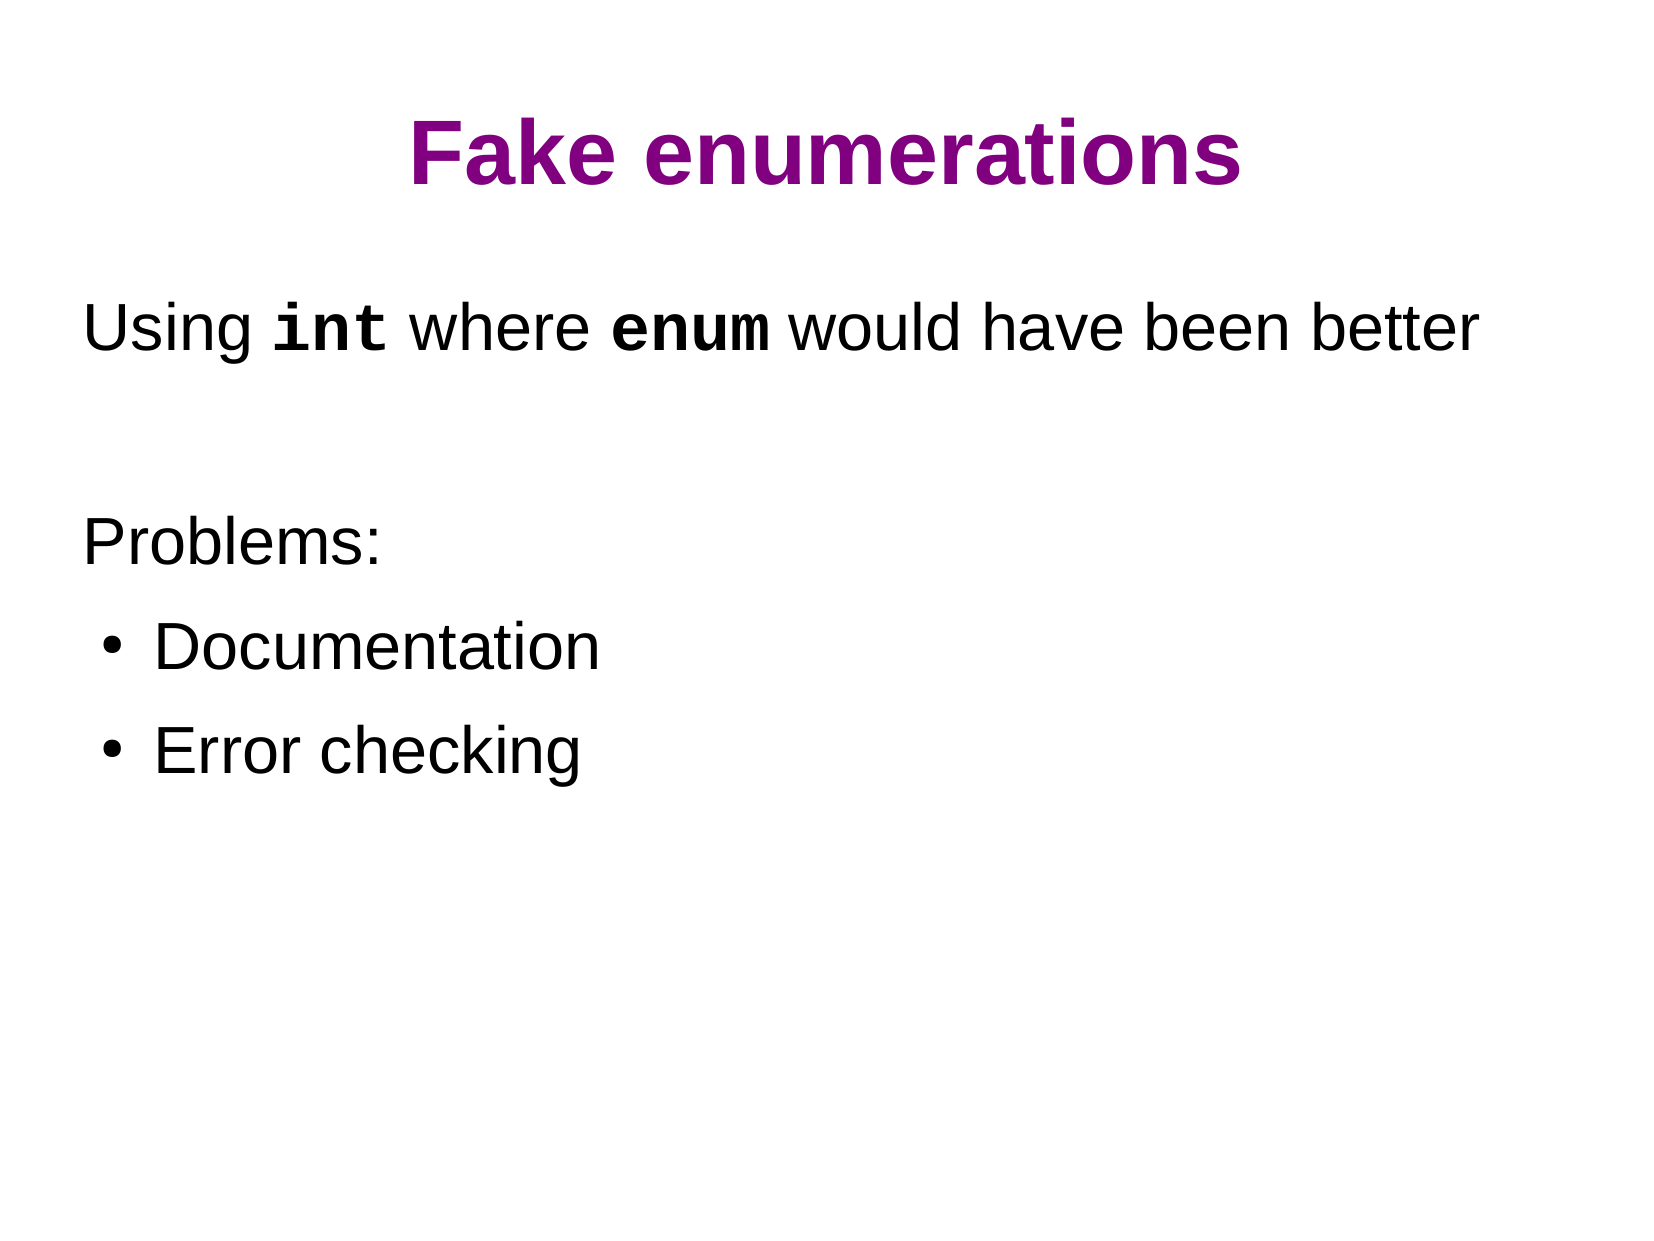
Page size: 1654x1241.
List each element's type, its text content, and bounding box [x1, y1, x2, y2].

title Fake enumerations [82, 49, 1571, 257]
list Using int where enum would have been better Problems: Documentation Error checking [82, 290, 1571, 1010]
